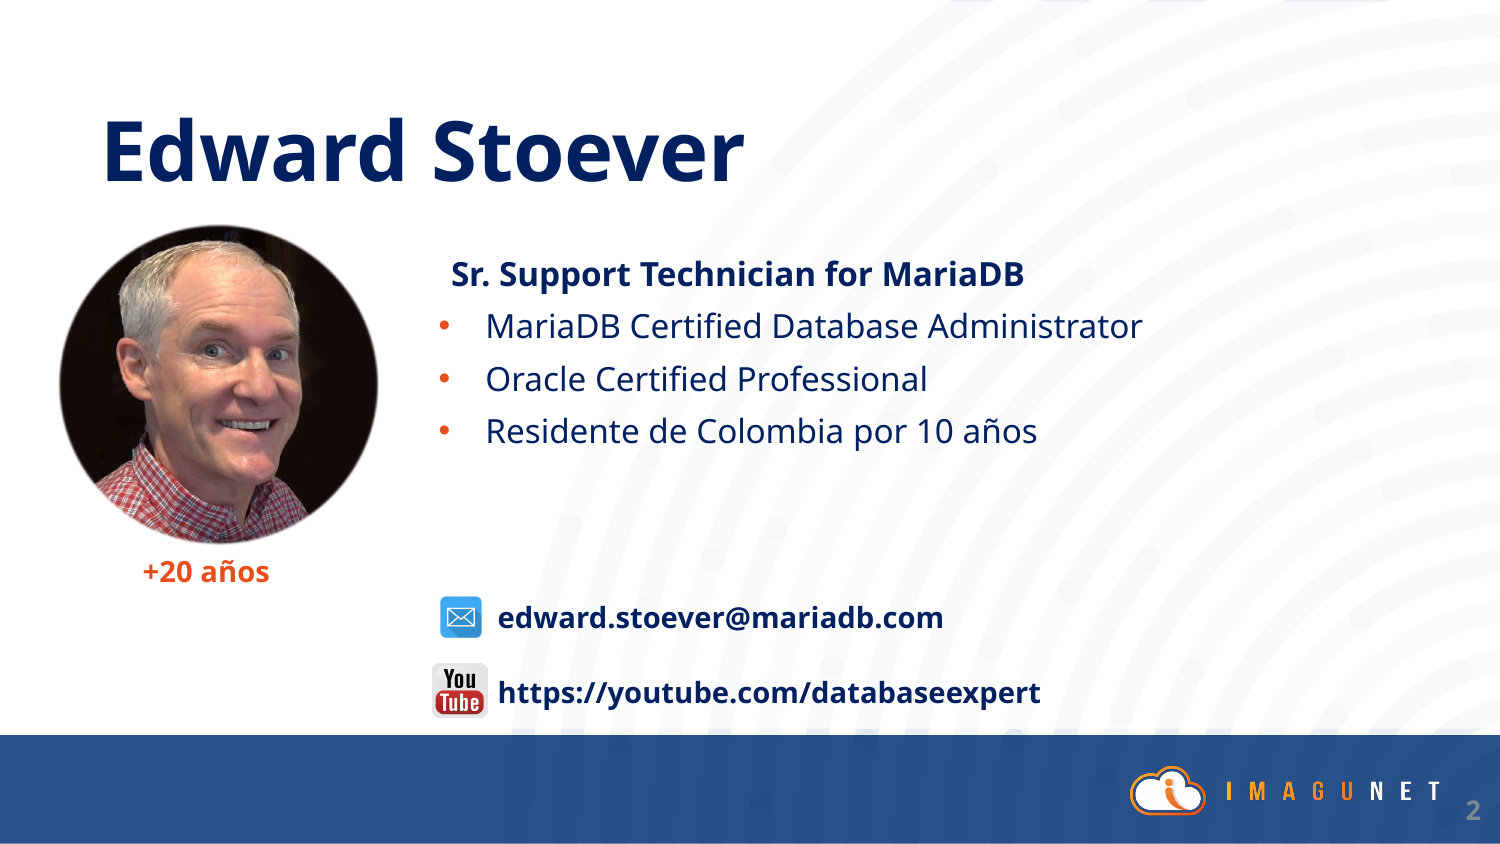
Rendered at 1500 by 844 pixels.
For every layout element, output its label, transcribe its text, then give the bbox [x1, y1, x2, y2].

slide_number 5 [1391, 779, 1482, 844]
list Sr. Support Technician for MariaDB MariaDB Certified Database Administrator Oracle Certified Professional Residente de Colombia por 10 años [438, 253, 1172, 594]
title Edward Stoever [100, 134, 1320, 200]
picture [1104, 727, 1440, 844]
picture [438, 594, 484, 640]
text_box edward.stoever@mariadb.com https://youtube.com/databaseexpert [482, 592, 1200, 717]
picture [57, 224, 380, 546]
text_box +20 años [128, 545, 411, 596]
picture [432, 663, 488, 718]
